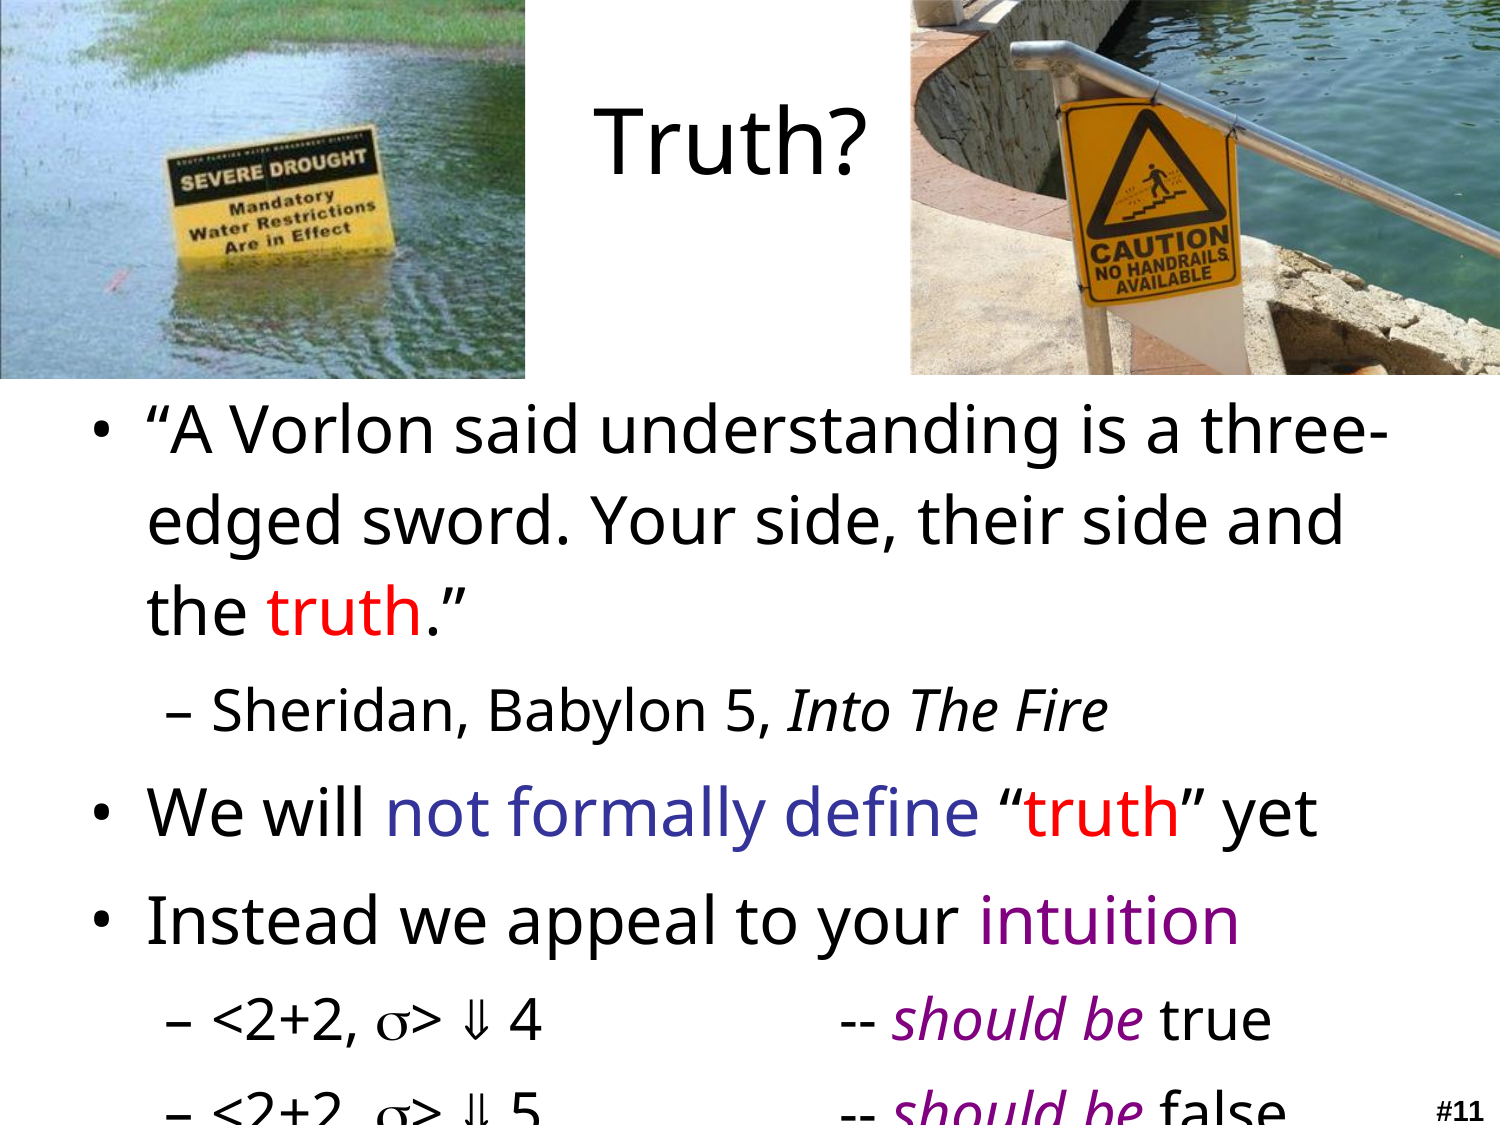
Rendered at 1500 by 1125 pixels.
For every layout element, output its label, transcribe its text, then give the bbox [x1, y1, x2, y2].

picture [910, 0, 1500, 376]
list “A Vorlon said understanding is a three-edged sword. Your side, their side and the truth.” Sheridan, Babylon 5, Into The Fire We will not formally define “truth” yet Instead we appeal to your intuition <2+2, >  4 -- should be true <2+2, >  5 -- should be false [75, 375, 1426, 1125]
title Truth? [526, 45, 910, 233]
picture [0, 0, 526, 379]
